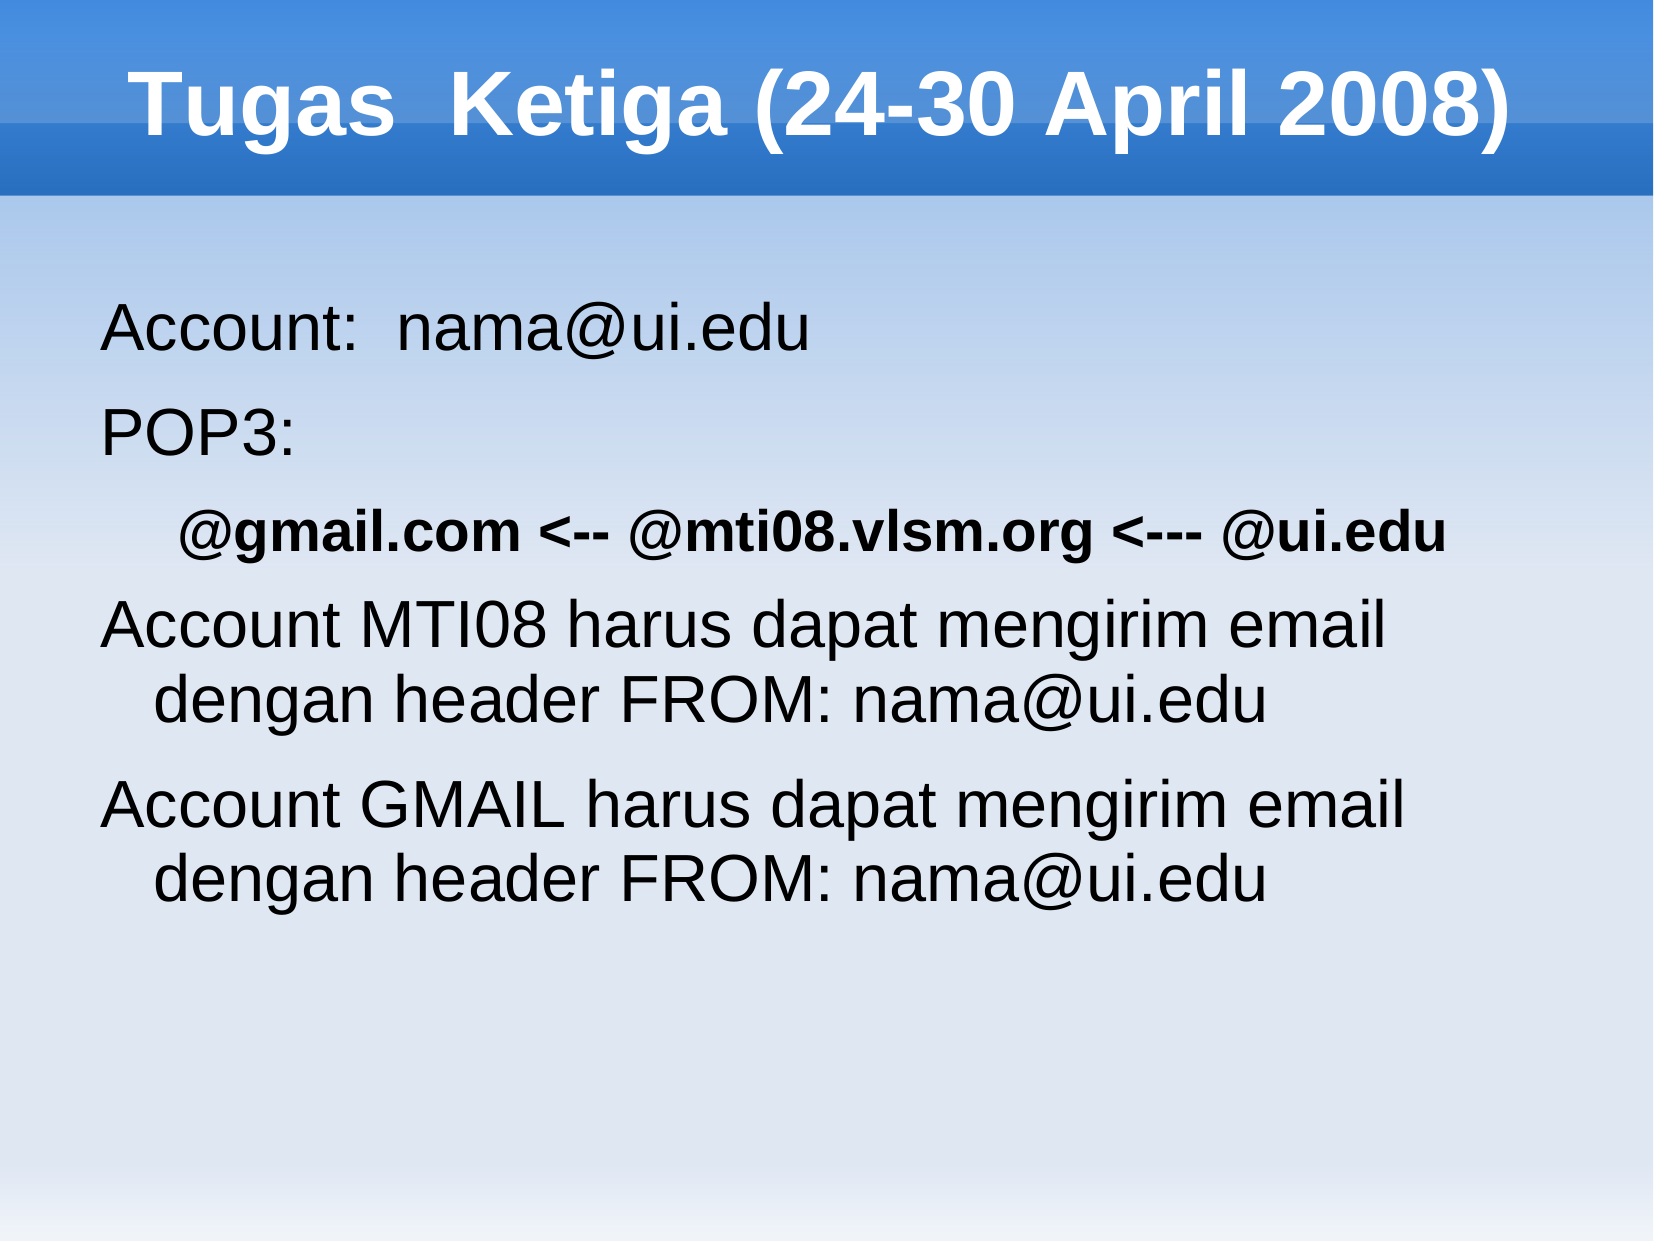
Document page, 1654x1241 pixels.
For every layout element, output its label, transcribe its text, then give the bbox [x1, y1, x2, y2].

picture [0, 0, 1654, 1241]
title Tugas Ketiga (24-30 April 2008) [76, 7, 1565, 200]
list Account: nama@ui.edu POP3: @gmail.com <-- @mti08.vlsm.org <--- @ui.edu Account MTI08 harus dapat mengirim email dengan header FROM: nama@ui.edu Account GMAIL harus dapat mengirim email dengan header FROM: nama@ui.edu [82, 290, 1571, 1095]
